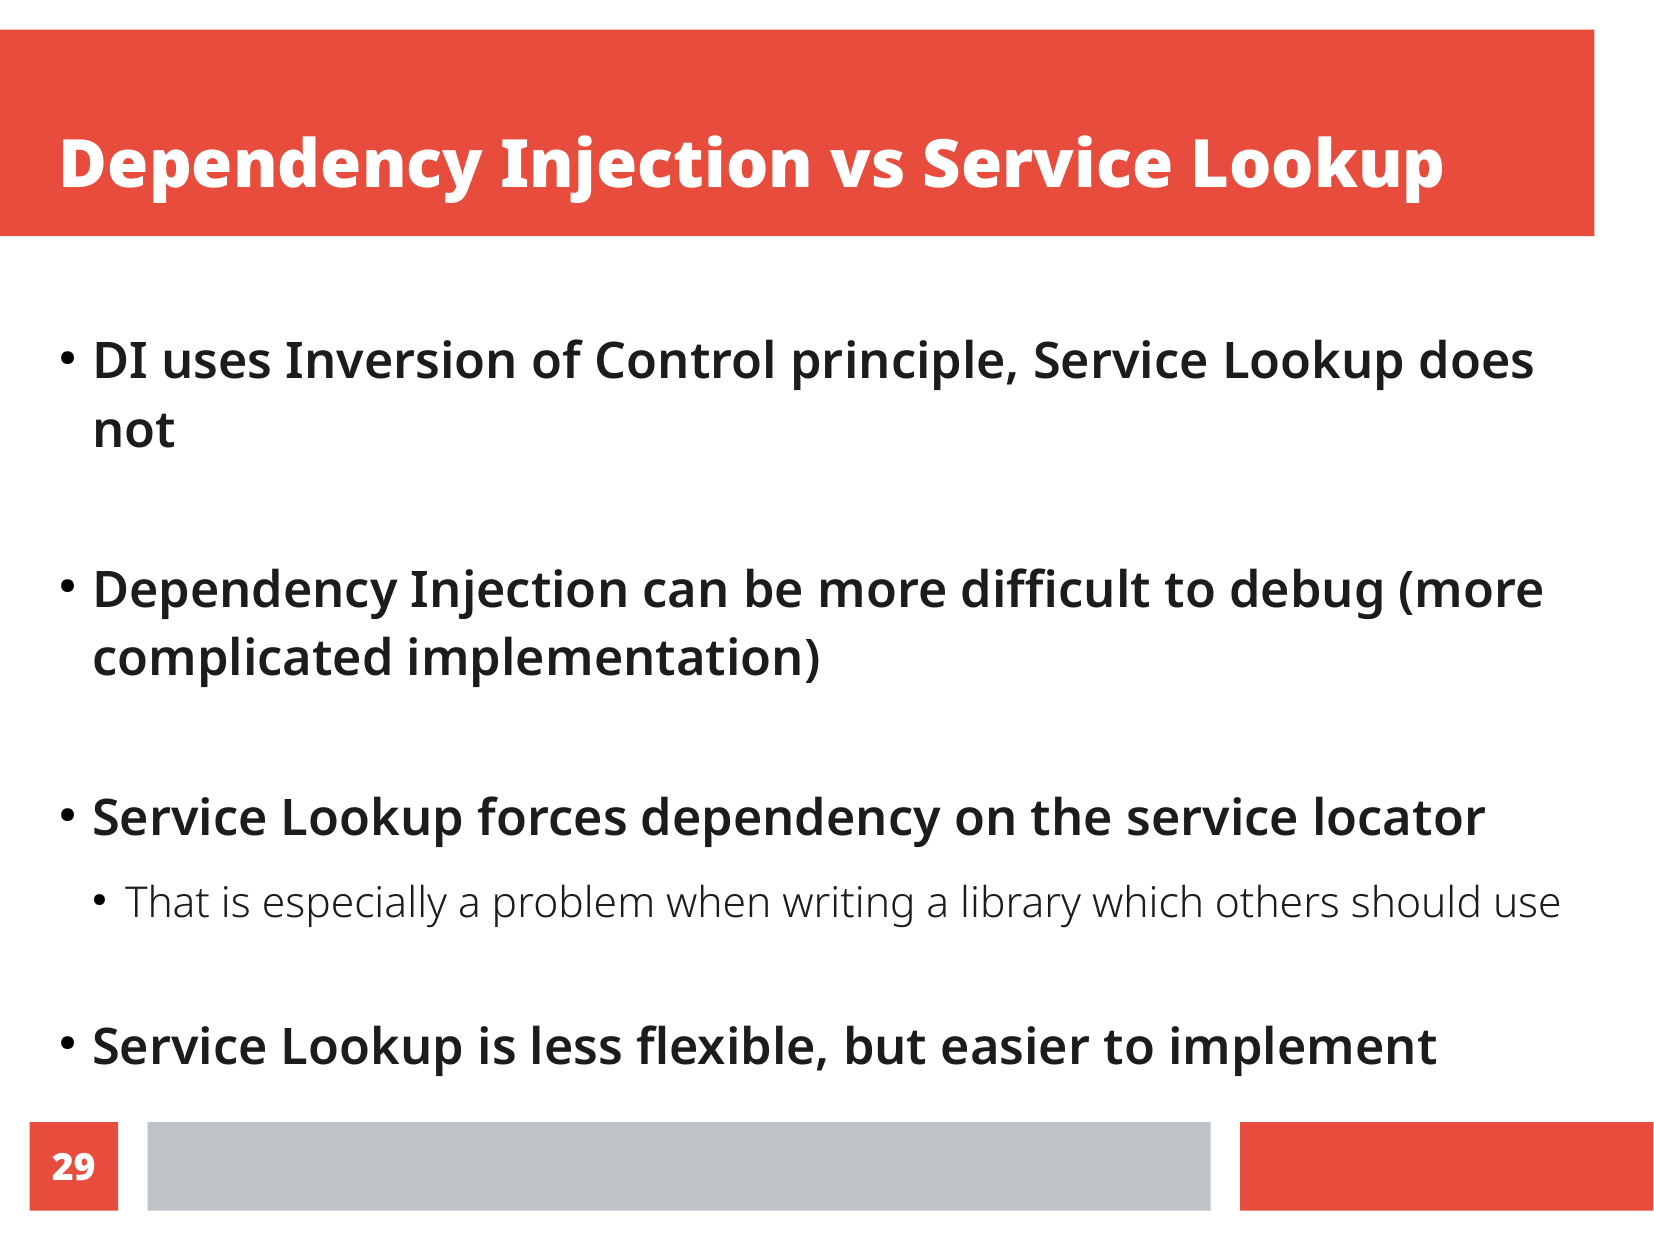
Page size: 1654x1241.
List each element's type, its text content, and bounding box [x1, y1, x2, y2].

list DI uses Inversion of Control principle, Service Lookup does not Dependency Injection can be more difficult to debug (more complicated implementation) Service Lookup forces dependency on the service locator That is especially a problem when writing a library which others should use Service Lookup is less flexible, but easier to implement [59, 324, 1565, 1093]
title Dependency Injection vs Service Lookup [59, 59, 1595, 207]
